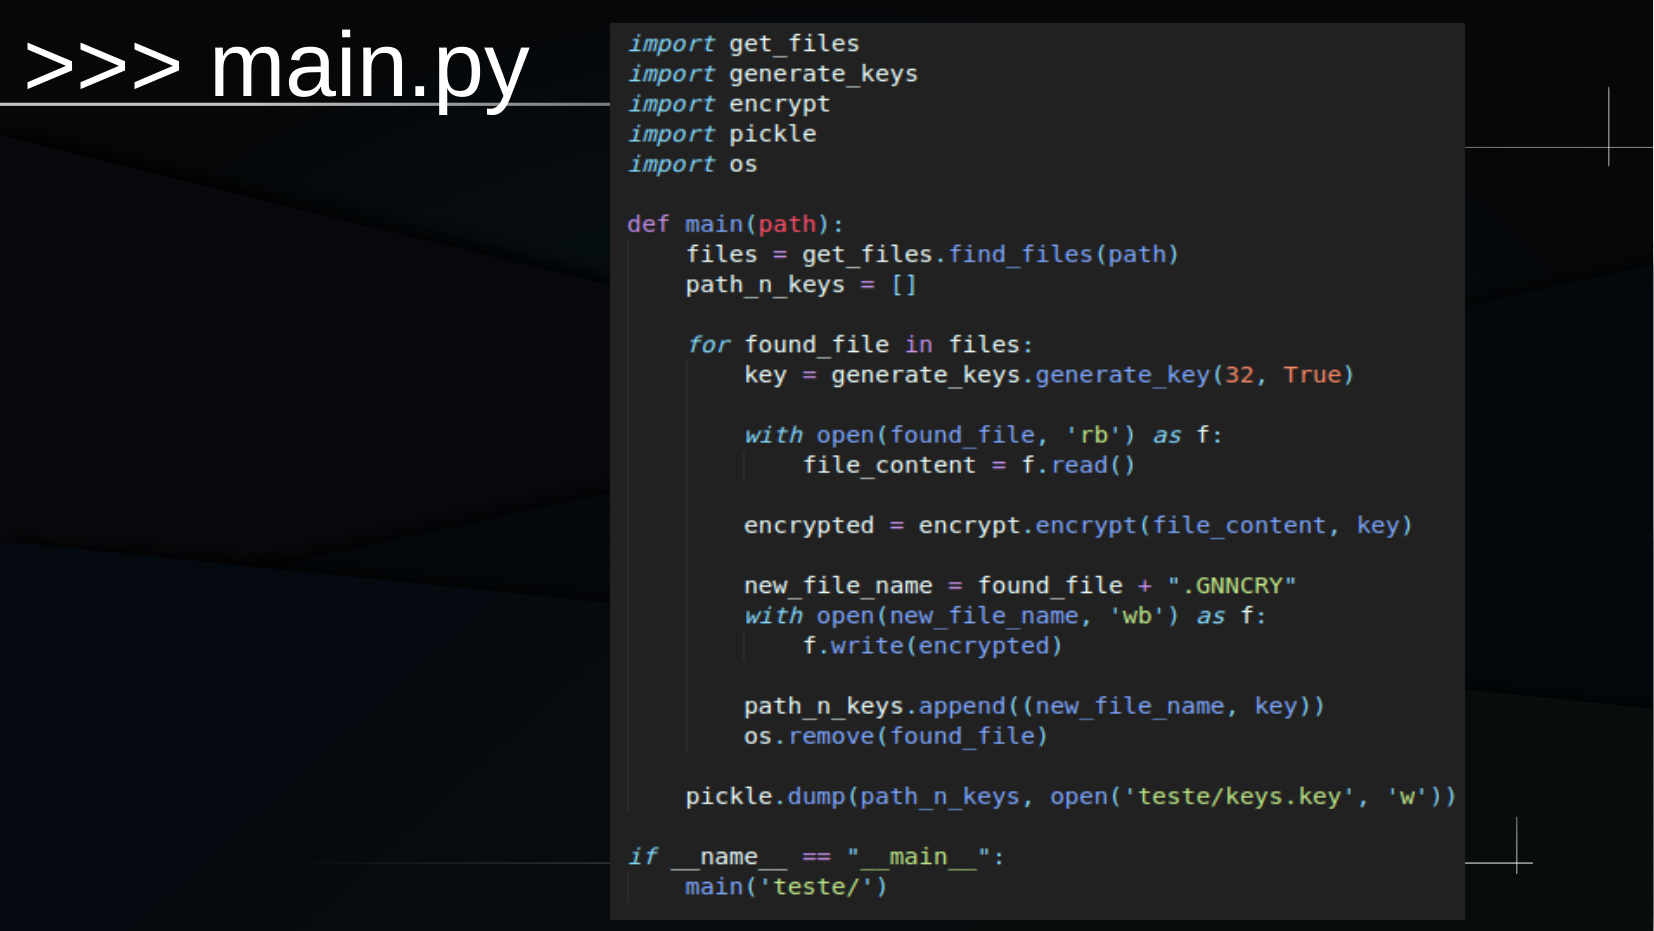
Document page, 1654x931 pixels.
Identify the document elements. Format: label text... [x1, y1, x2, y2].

title >>> main.py [23, 11, 1589, 119]
picture [0, 0, 1654, 931]
